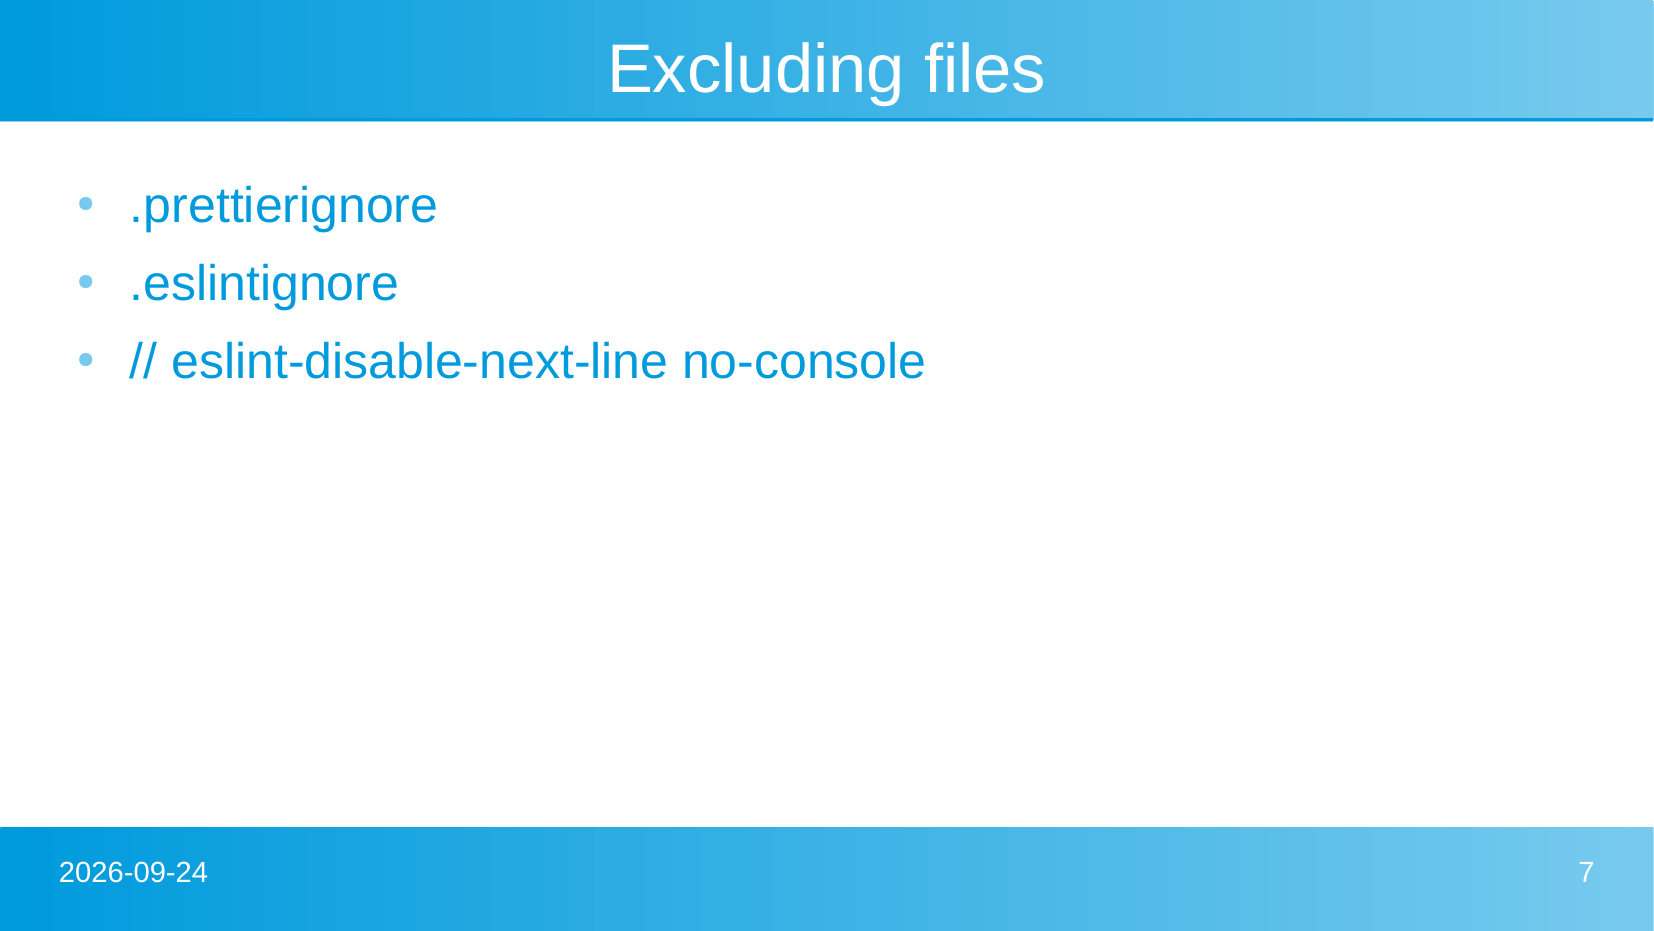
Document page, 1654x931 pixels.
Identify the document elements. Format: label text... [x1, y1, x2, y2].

title Excluding files [59, 29, 1595, 108]
list .prettierignore .eslintignore // eslint-disable-next-line no-console [59, 177, 1595, 768]
